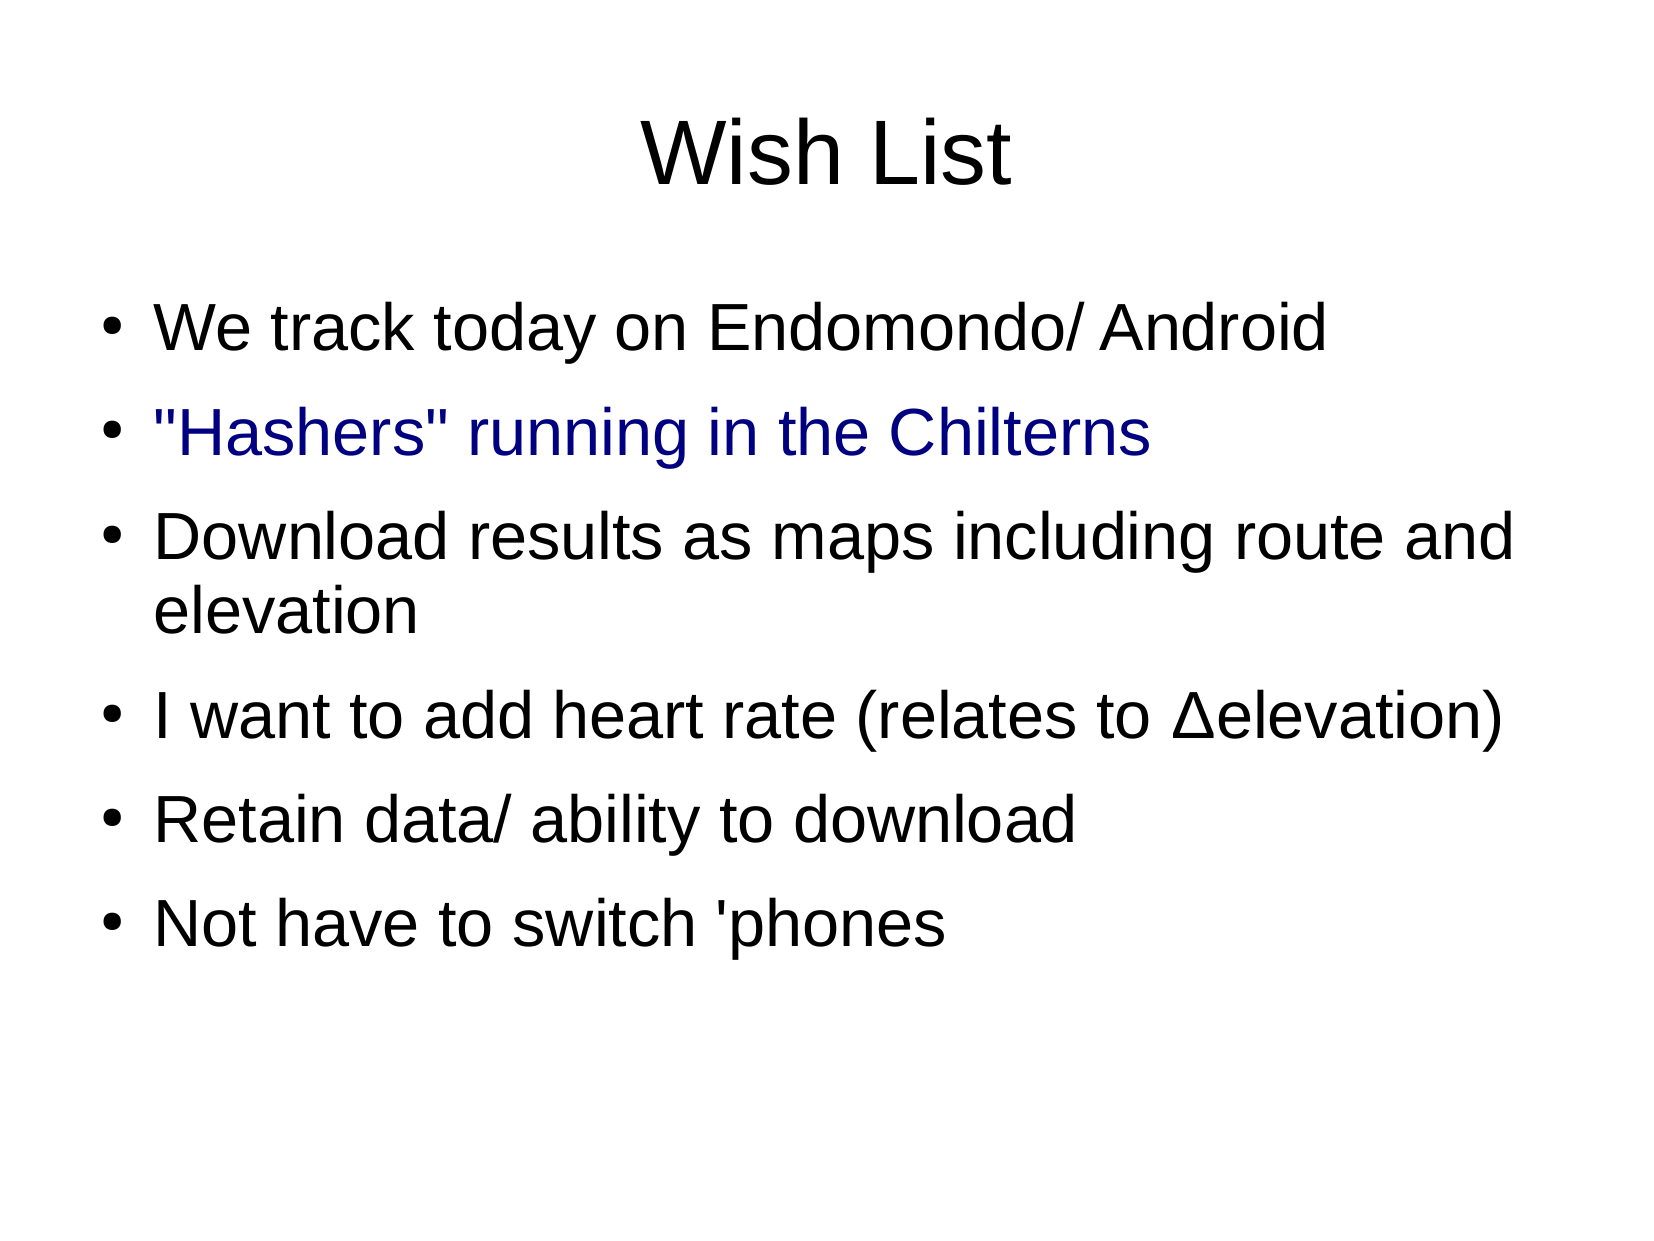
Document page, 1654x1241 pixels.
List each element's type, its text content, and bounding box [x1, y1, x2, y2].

title Wish List [82, 49, 1571, 257]
list We track today on Endomondo/ Android "Hashers" running in the Chilterns Download results as maps including route and elevation I want to add heart rate (relates to Δelevation) Retain data/ ability to download Not have to switch 'phones [82, 290, 1571, 1094]
